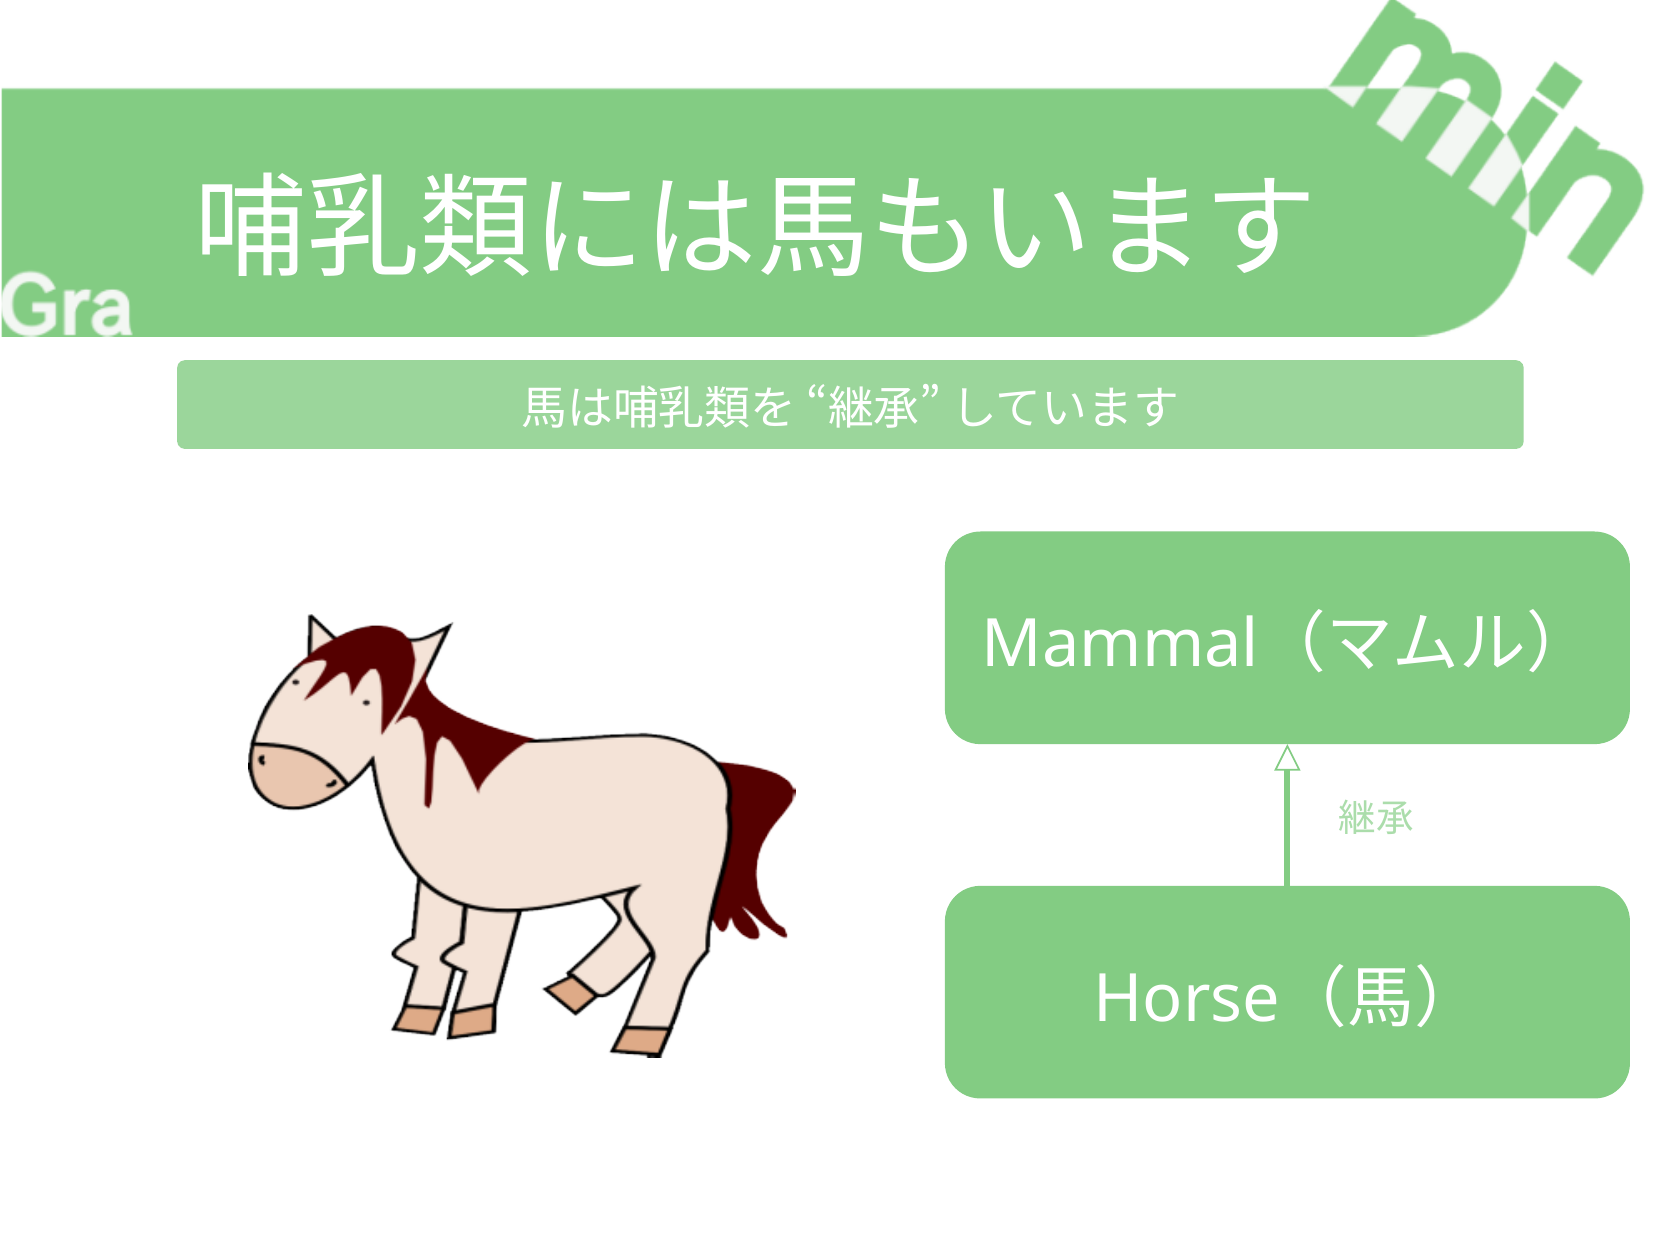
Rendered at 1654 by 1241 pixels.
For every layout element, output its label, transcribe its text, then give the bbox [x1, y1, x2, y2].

text_box Horse（馬） [944, 885, 1630, 1099]
picture [248, 614, 796, 1058]
title 哺乳類には馬もいます [11, 140, 1501, 297]
text_box 馬は哺乳類を “継承” しています [177, 360, 1524, 449]
text_box Mammal（マムル） [944, 531, 1630, 745]
text_box 継承 [1322, 791, 1430, 839]
picture [1, 0, 1654, 337]
